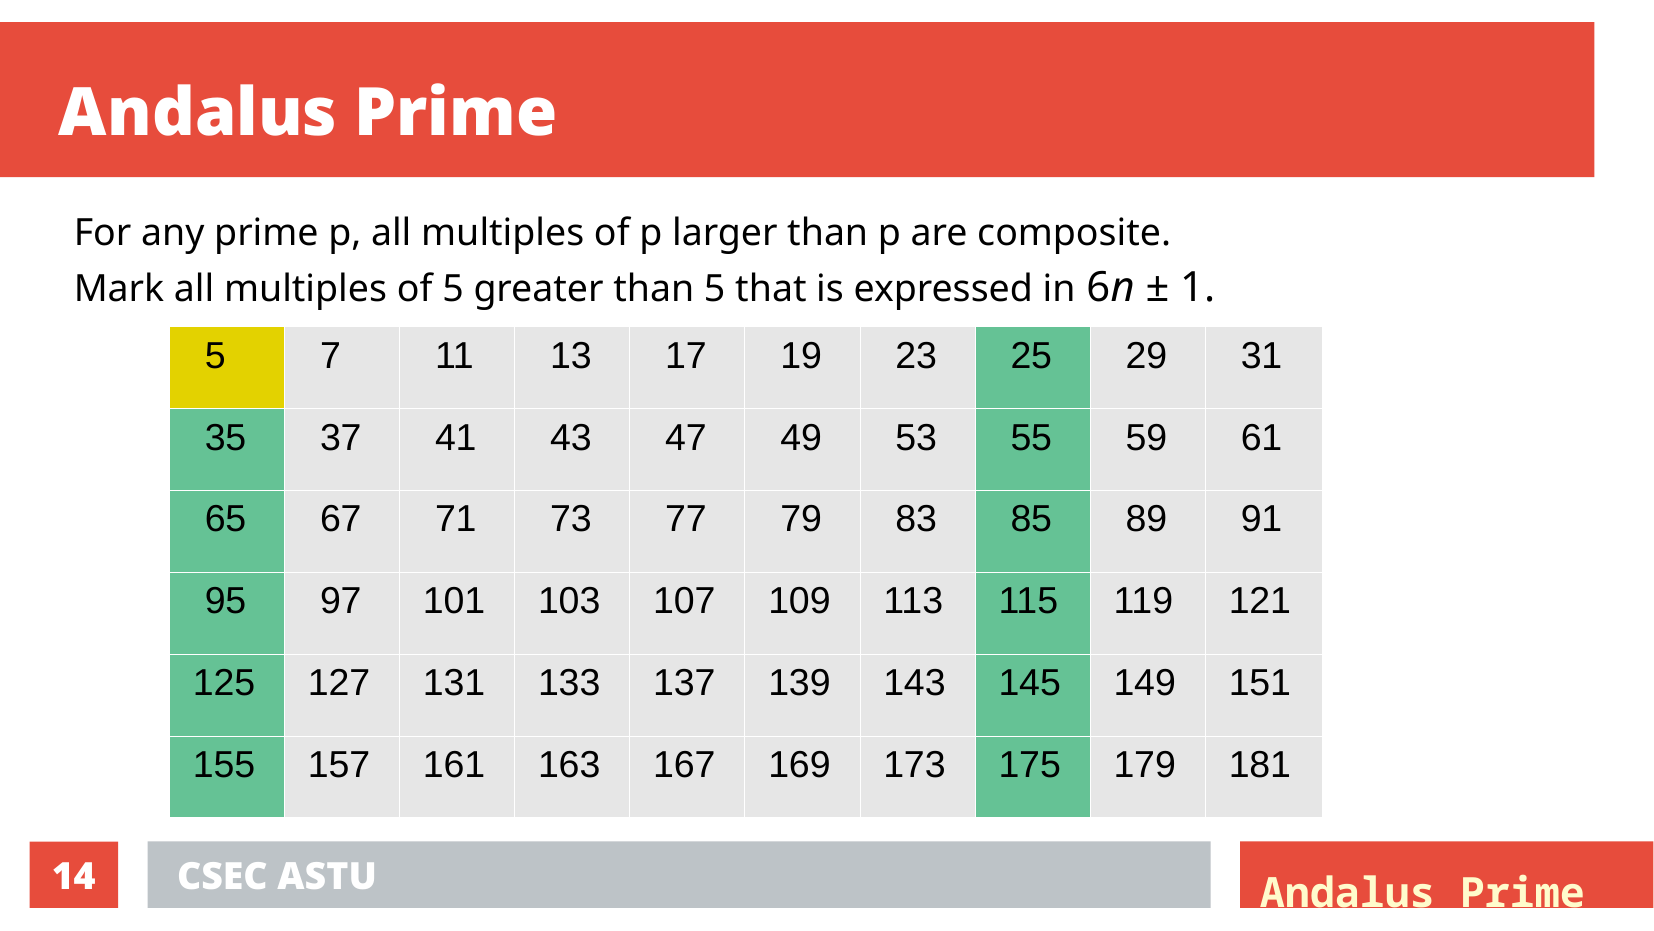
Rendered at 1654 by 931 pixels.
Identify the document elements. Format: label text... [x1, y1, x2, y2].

table_header 25 [976, 327, 1090, 408]
table_header 31 [1206, 327, 1322, 408]
title Andalus Prime [59, 44, 1595, 156]
table_cell 47 [630, 409, 744, 490]
table_header 7 [285, 327, 399, 408]
table_cell 67 [285, 491, 399, 572]
table_cell 181 [1206, 737, 1322, 817]
table_header 29 [1091, 327, 1205, 408]
table_cell 149 [1091, 655, 1205, 736]
table_cell 41 [400, 409, 514, 490]
table_cell 61 [1206, 409, 1322, 490]
table_cell 109 [745, 573, 860, 654]
table_cell 175 [976, 737, 1090, 817]
table_cell 55 [976, 409, 1090, 490]
table_cell 151 [1206, 655, 1322, 736]
table_cell 133 [515, 655, 629, 736]
table_cell 167 [630, 737, 744, 817]
table_cell 71 [400, 491, 514, 572]
table_cell 97 [285, 573, 399, 654]
table_cell 121 [1206, 573, 1322, 654]
table_cell 59 [1091, 409, 1205, 490]
table_cell 65 [170, 491, 284, 572]
table_header 17 [630, 327, 744, 408]
table_header 19 [745, 327, 860, 408]
table_cell 79 [745, 491, 860, 572]
table_header 23 [861, 327, 975, 408]
table_cell 89 [1091, 491, 1205, 572]
table_cell 77 [630, 491, 744, 572]
text_box Andalus Prime [1245, 855, 1636, 912]
table_cell 139 [745, 655, 860, 736]
table_cell 155 [170, 737, 284, 817]
table_cell 95 [170, 573, 284, 654]
table_cell 85 [976, 491, 1090, 572]
table_cell 37 [285, 409, 399, 490]
table_cell 103 [515, 573, 629, 654]
table_cell 137 [630, 655, 744, 736]
table_cell 157 [285, 737, 399, 817]
table_cell 73 [515, 491, 629, 572]
table_header 11 [400, 327, 514, 408]
table_header 5 [170, 327, 284, 408]
table_cell 161 [400, 737, 514, 817]
table_cell 173 [861, 737, 975, 817]
table_cell 49 [745, 409, 860, 490]
table_cell 145 [976, 655, 1090, 736]
table_cell 169 [745, 737, 860, 817]
text_box For any prime p, all multiples of p larger than p are composite. Mark all multiples of 5 greater than 5 that is expressed in 6n ± 1. [59, 198, 1609, 306]
table_cell 83 [861, 491, 975, 572]
table_cell 53 [861, 409, 975, 490]
list [59, 306, 1565, 820]
table_cell 43 [515, 409, 629, 490]
table_cell 125 [170, 655, 284, 736]
table_cell 107 [630, 573, 744, 654]
table_cell 101 [400, 573, 514, 654]
table_cell 131 [400, 655, 514, 736]
table_header 13 [515, 327, 629, 408]
table_cell 35 [170, 409, 284, 490]
table_cell 179 [1091, 737, 1205, 817]
table_cell 113 [861, 573, 975, 654]
table_cell 91 [1206, 491, 1322, 572]
table_cell 143 [861, 655, 975, 736]
table_cell 127 [285, 655, 399, 736]
table_cell 119 [1091, 573, 1205, 654]
table_cell 115 [976, 573, 1090, 654]
table_cell 163 [515, 737, 629, 817]
